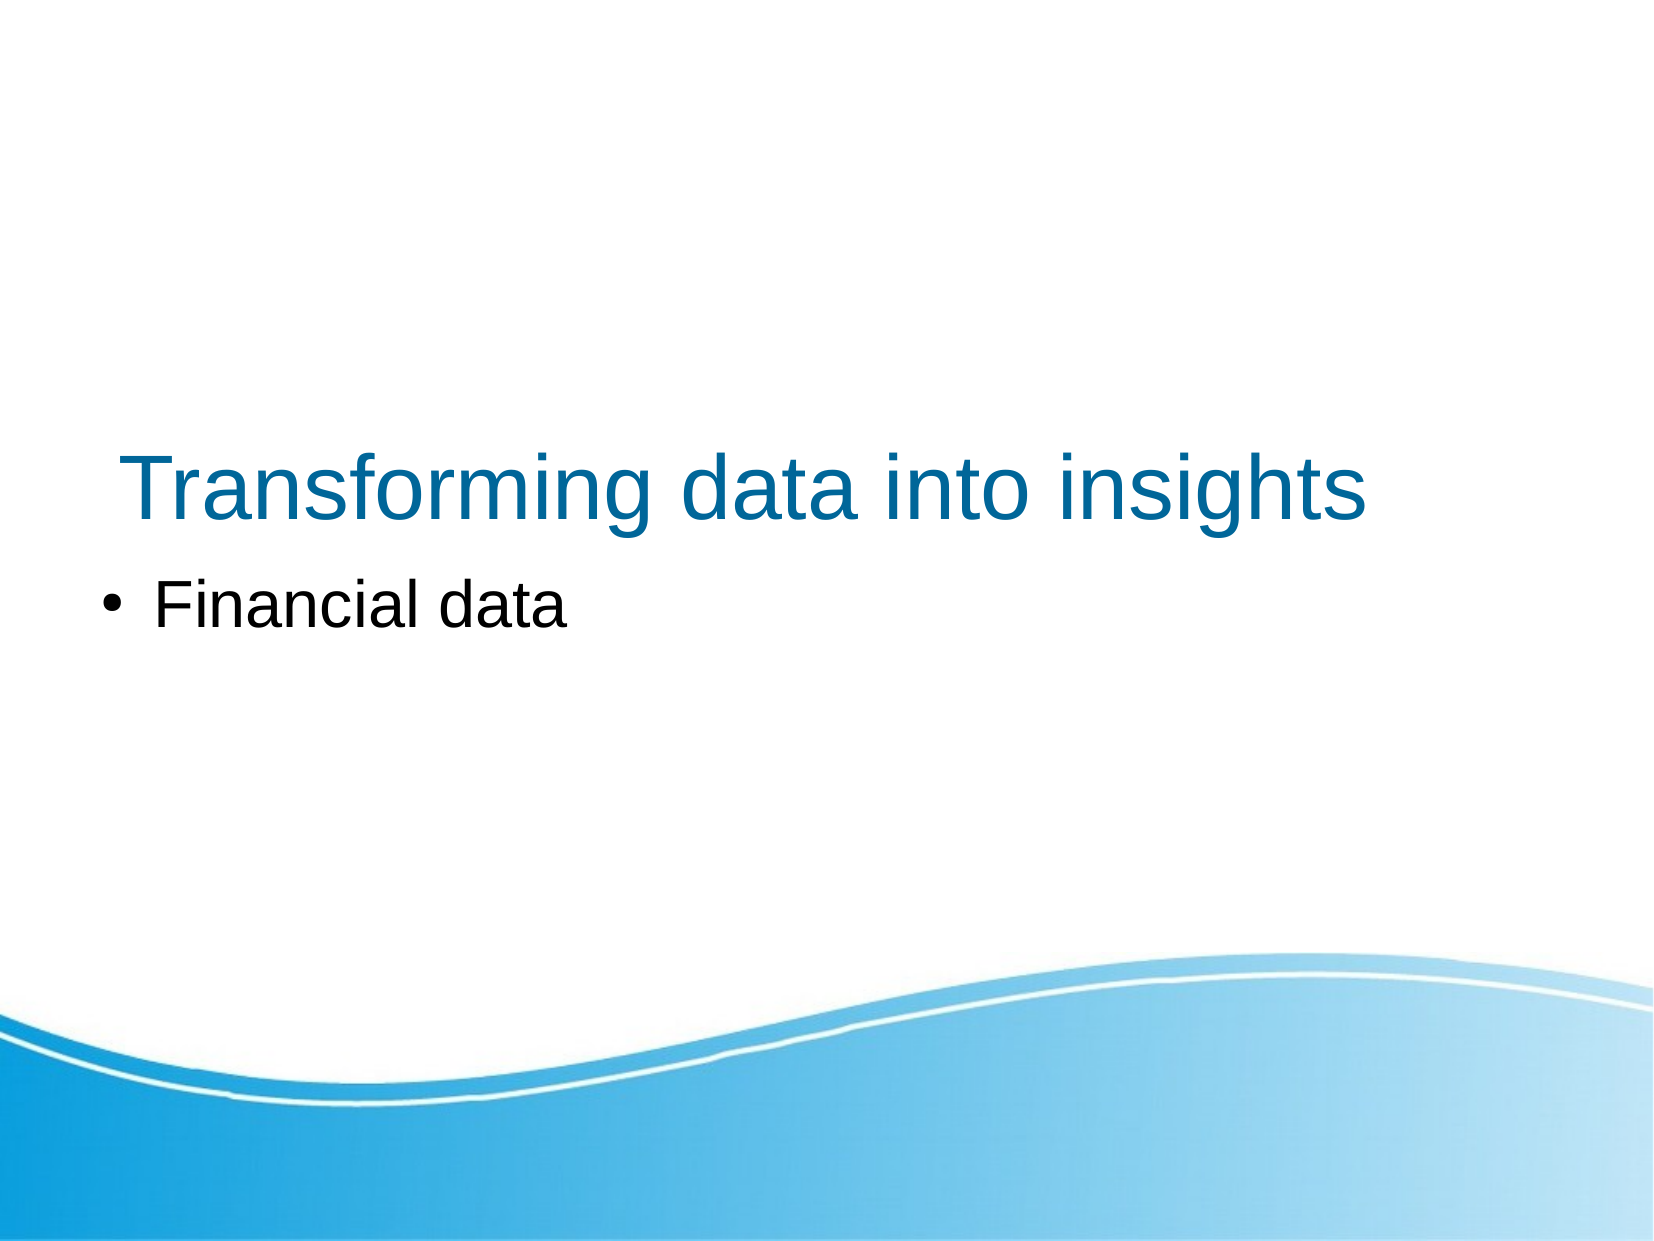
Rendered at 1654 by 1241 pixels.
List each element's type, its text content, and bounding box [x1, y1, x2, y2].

list Financial data [82, 566, 1571, 1010]
title Transforming data into insights [0, 384, 1489, 592]
picture [0, 952, 1654, 1241]
